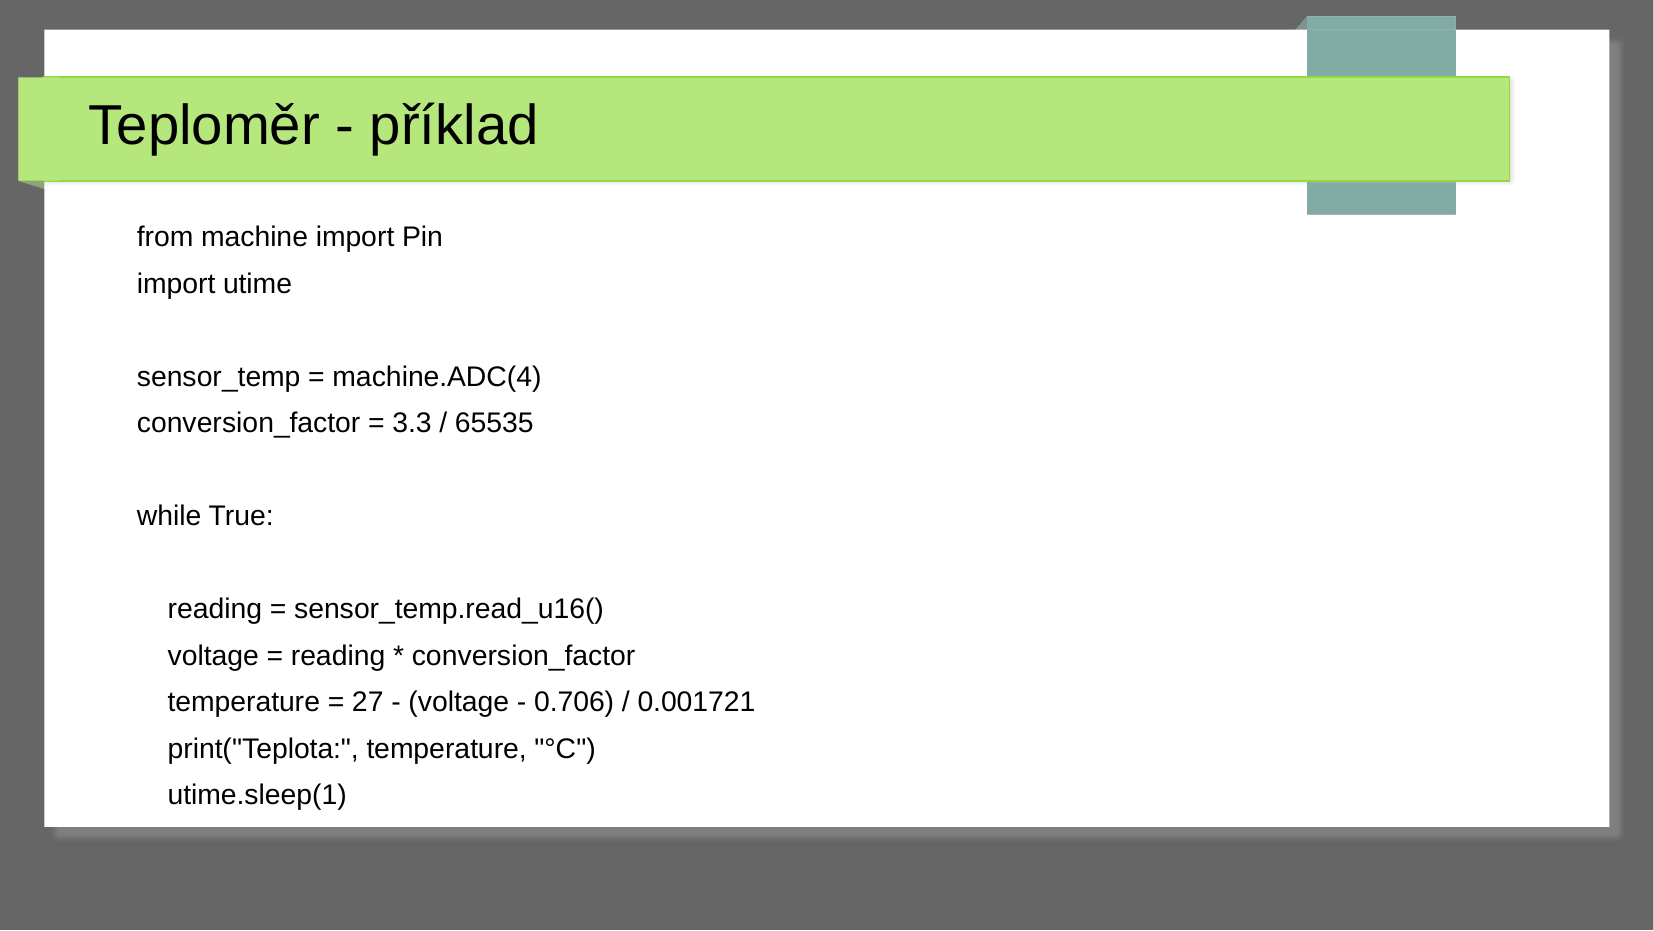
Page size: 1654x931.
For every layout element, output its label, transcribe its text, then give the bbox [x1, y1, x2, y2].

list from machine import Pin import utime sensor_temp = machine.ADC(4) conversion_factor = 3.3 / 65535 while True: reading = sensor_temp.read_u16() voltage = reading * conversion_factor temperature = 27 - (voltage - 0.706) / 0.001721 print("Teplota:", temperature, "°C") utime.sleep(1) [88, 221, 1565, 813]
title Teploměr - příklad [88, 73, 1506, 178]
